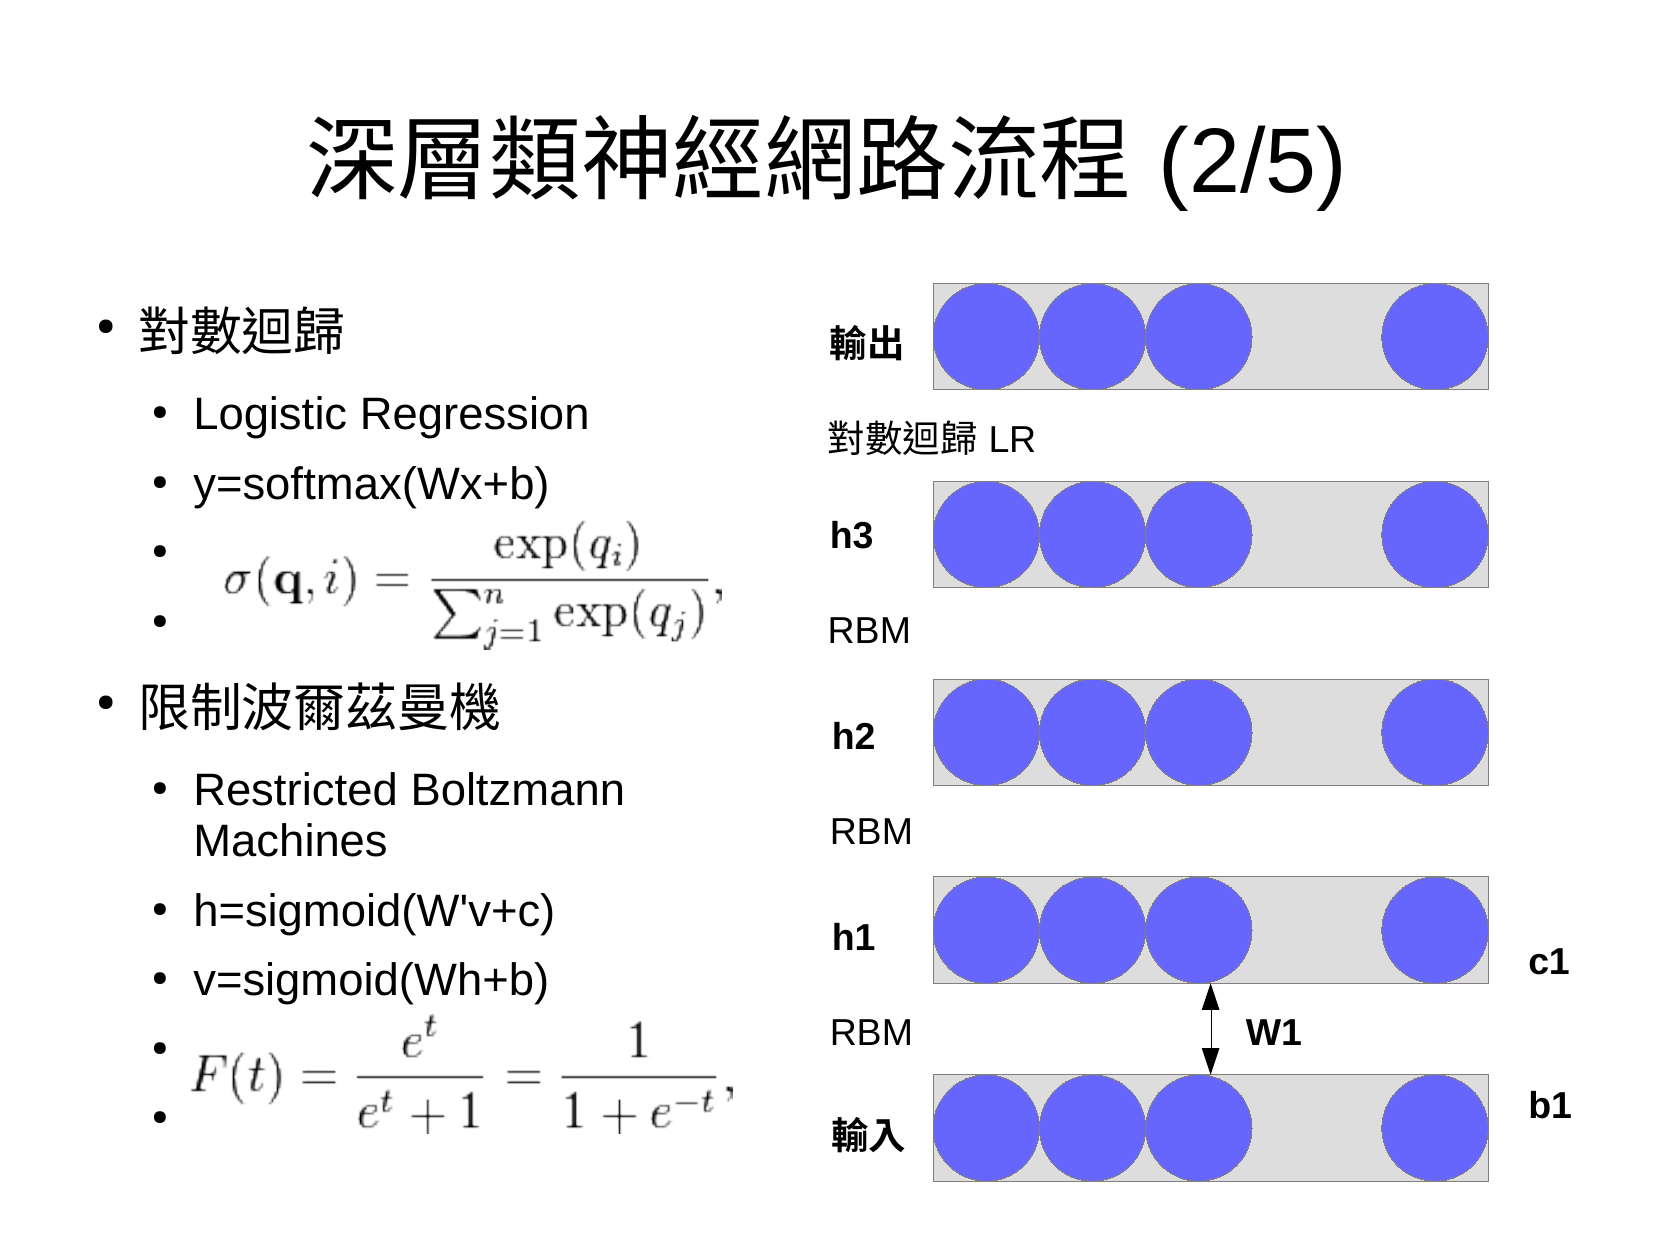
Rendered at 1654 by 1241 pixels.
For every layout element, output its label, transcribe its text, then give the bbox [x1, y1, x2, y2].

text_box [933, 679, 1489, 786]
text_box [933, 283, 1489, 390]
text_box RBM [814, 1003, 928, 1061]
text_box [933, 481, 1489, 588]
text_box [933, 876, 1489, 984]
text_box 輸出 [827, 306, 920, 378]
text_box h2 [827, 708, 891, 766]
text_box h3 [827, 507, 889, 565]
text_box W1 [1231, 1003, 1317, 1061]
text_box 對數迴歸LR [827, 401, 1075, 460]
picture [189, 1014, 733, 1134]
text_box b1 [1513, 1077, 1587, 1134]
text_box 輸入 [816, 1098, 922, 1170]
list 對數迴歸 Logistic Regression y=softmax(Wx+b) 限制波爾茲曼機 Restricted Boltzmann Machines h=sigmoid(W'v+c) v=sigmoid(Wh+b) [82, 290, 827, 1010]
text_box RBM [827, 803, 928, 860]
text_box c1 [1513, 933, 1585, 990]
text_box [933, 1074, 1489, 1182]
text_box RBM [827, 602, 926, 660]
text_box h1 [827, 909, 891, 967]
title 深層類神經網路流程(2/5) [82, 49, 1571, 257]
